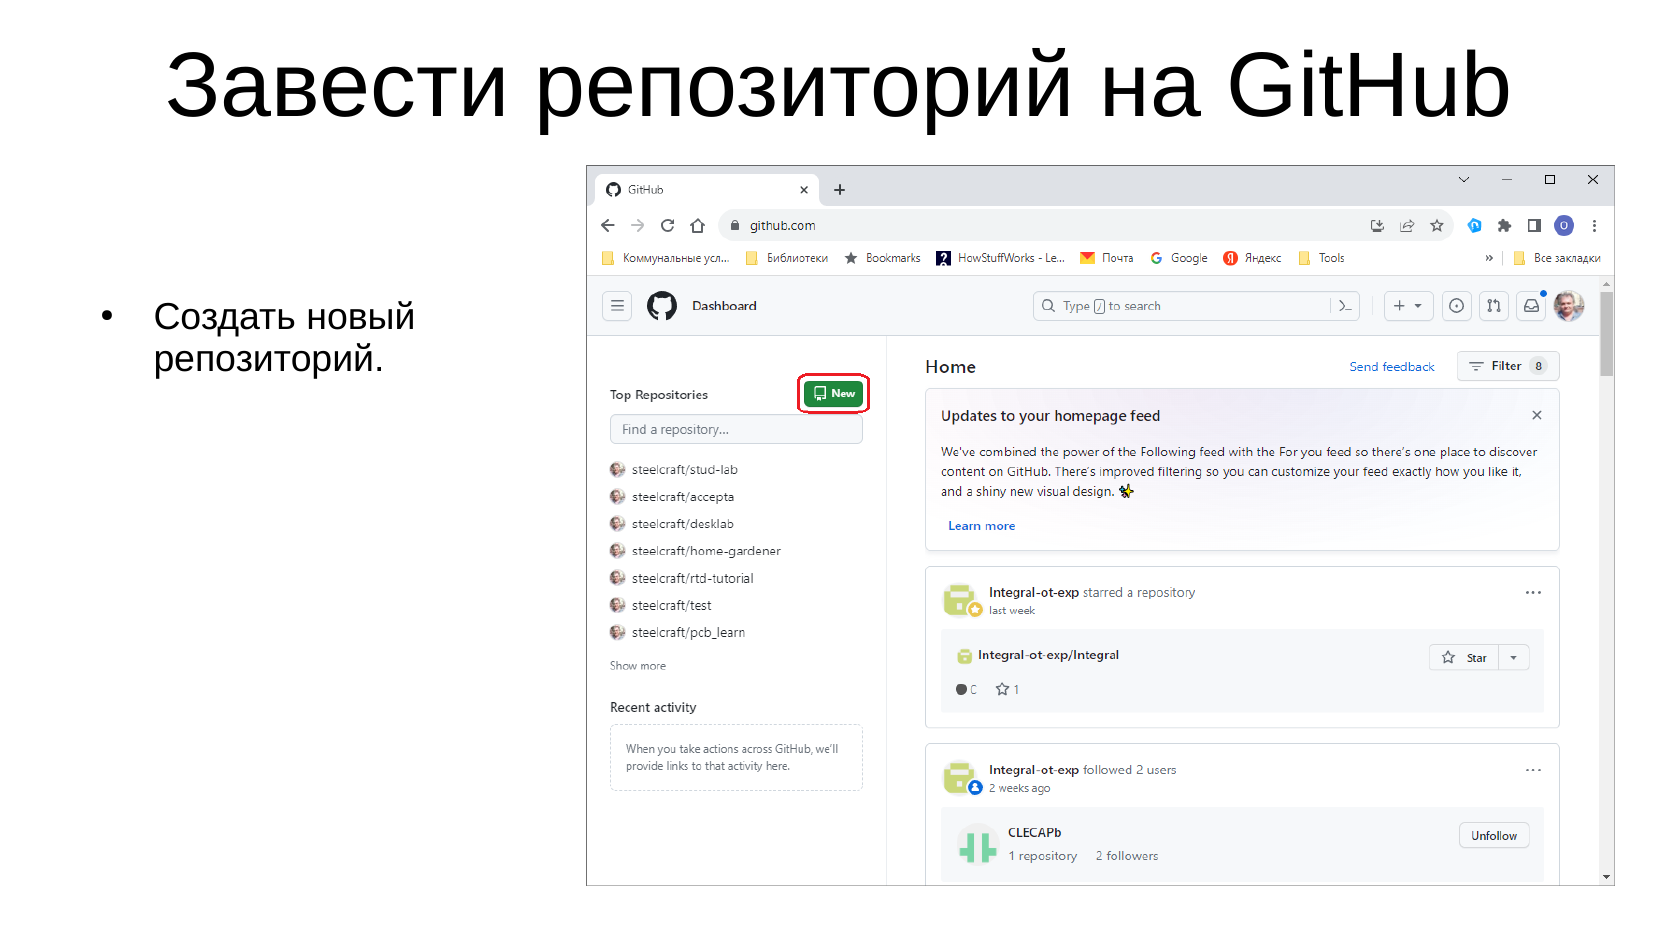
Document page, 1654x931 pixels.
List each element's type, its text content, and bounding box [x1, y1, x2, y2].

picture [586, 165, 1615, 886]
title Завести репозиторий на GitHub [82, 7, 1571, 163]
list Создать новый репозиторий. [82, 295, 562, 886]
